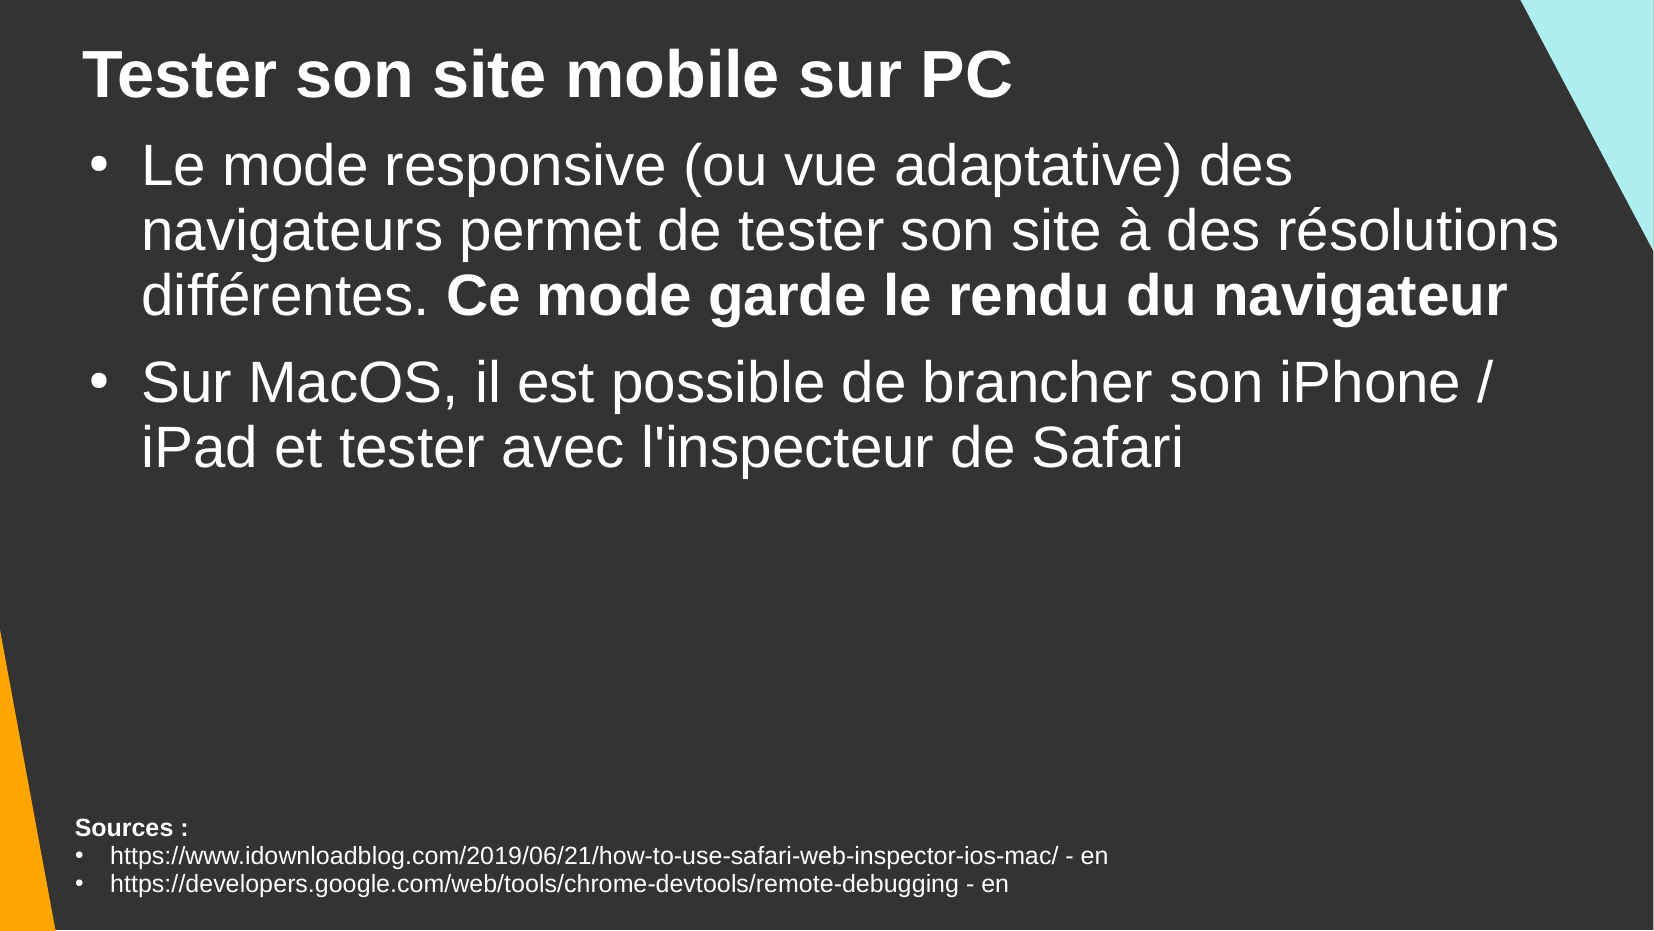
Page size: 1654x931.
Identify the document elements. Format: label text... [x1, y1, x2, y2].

title Tester son site mobile sur PC [82, 37, 1571, 112]
text_box Sources : https://www.idownloadblog.com/2019/06/21/how-to-use-safari-web-inspector-ios-mac/ - en https://developers.google.com/web/tools/chrome-devtools/remote-debugging - en [60, 806, 1654, 905]
text_box [1520, 0, 1654, 253]
list Le mode responsive (ou vue adaptative) des navigateurs permet de tester son site à des résolutions différentes. Ce mode garde le rendu du navigateur Sur MacOS, il est possible de brancher son iPhone / iPad et tester avec l'inspecteur de Safari [70, 132, 1605, 718]
text_box [0, 629, 56, 931]
